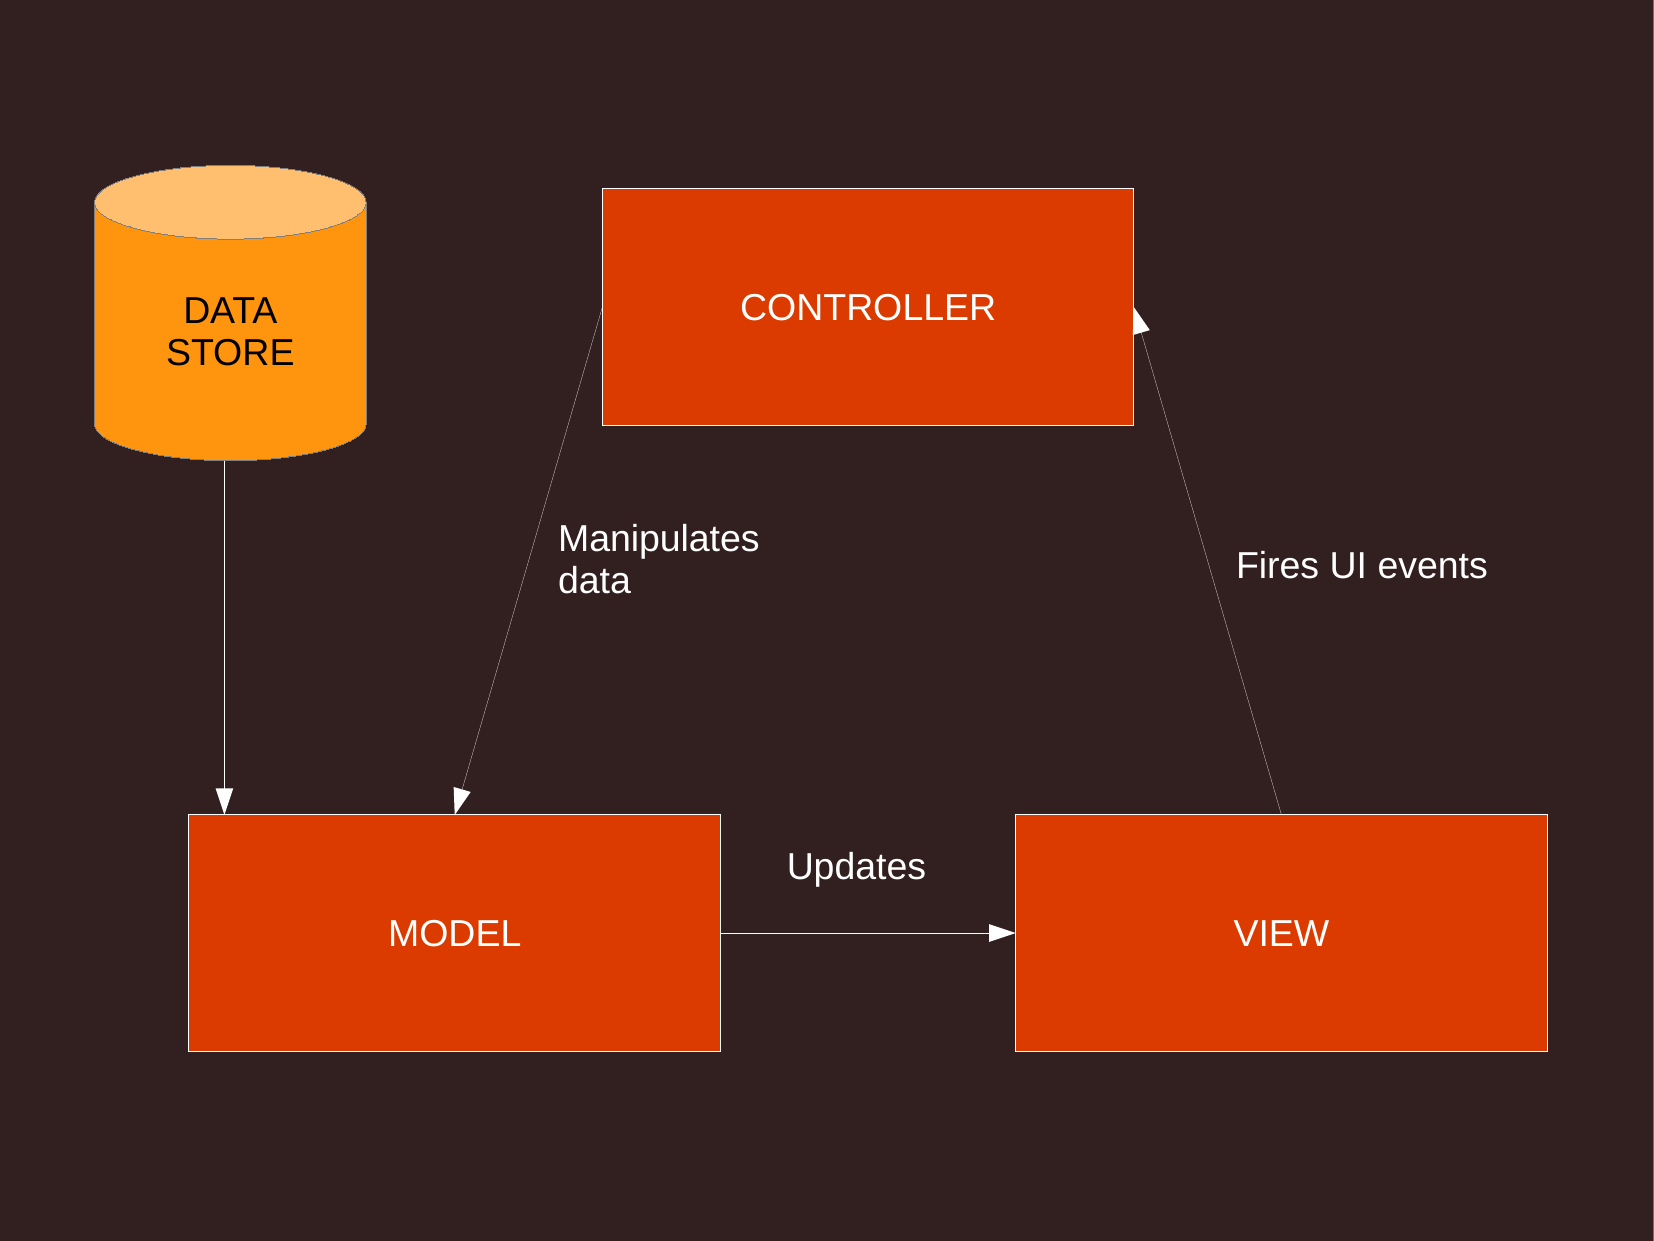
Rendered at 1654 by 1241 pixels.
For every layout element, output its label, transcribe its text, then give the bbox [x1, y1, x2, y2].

text_box MODEL [188, 814, 721, 1052]
text_box Manipulates data [543, 510, 776, 609]
text_box VIEW [1015, 814, 1548, 1052]
text_box Fires UI events [1221, 537, 1504, 595]
text_box Updates [772, 838, 942, 896]
text_box DATA STORE [94, 204, 367, 461]
text_box CONTROLLER [602, 188, 1134, 426]
